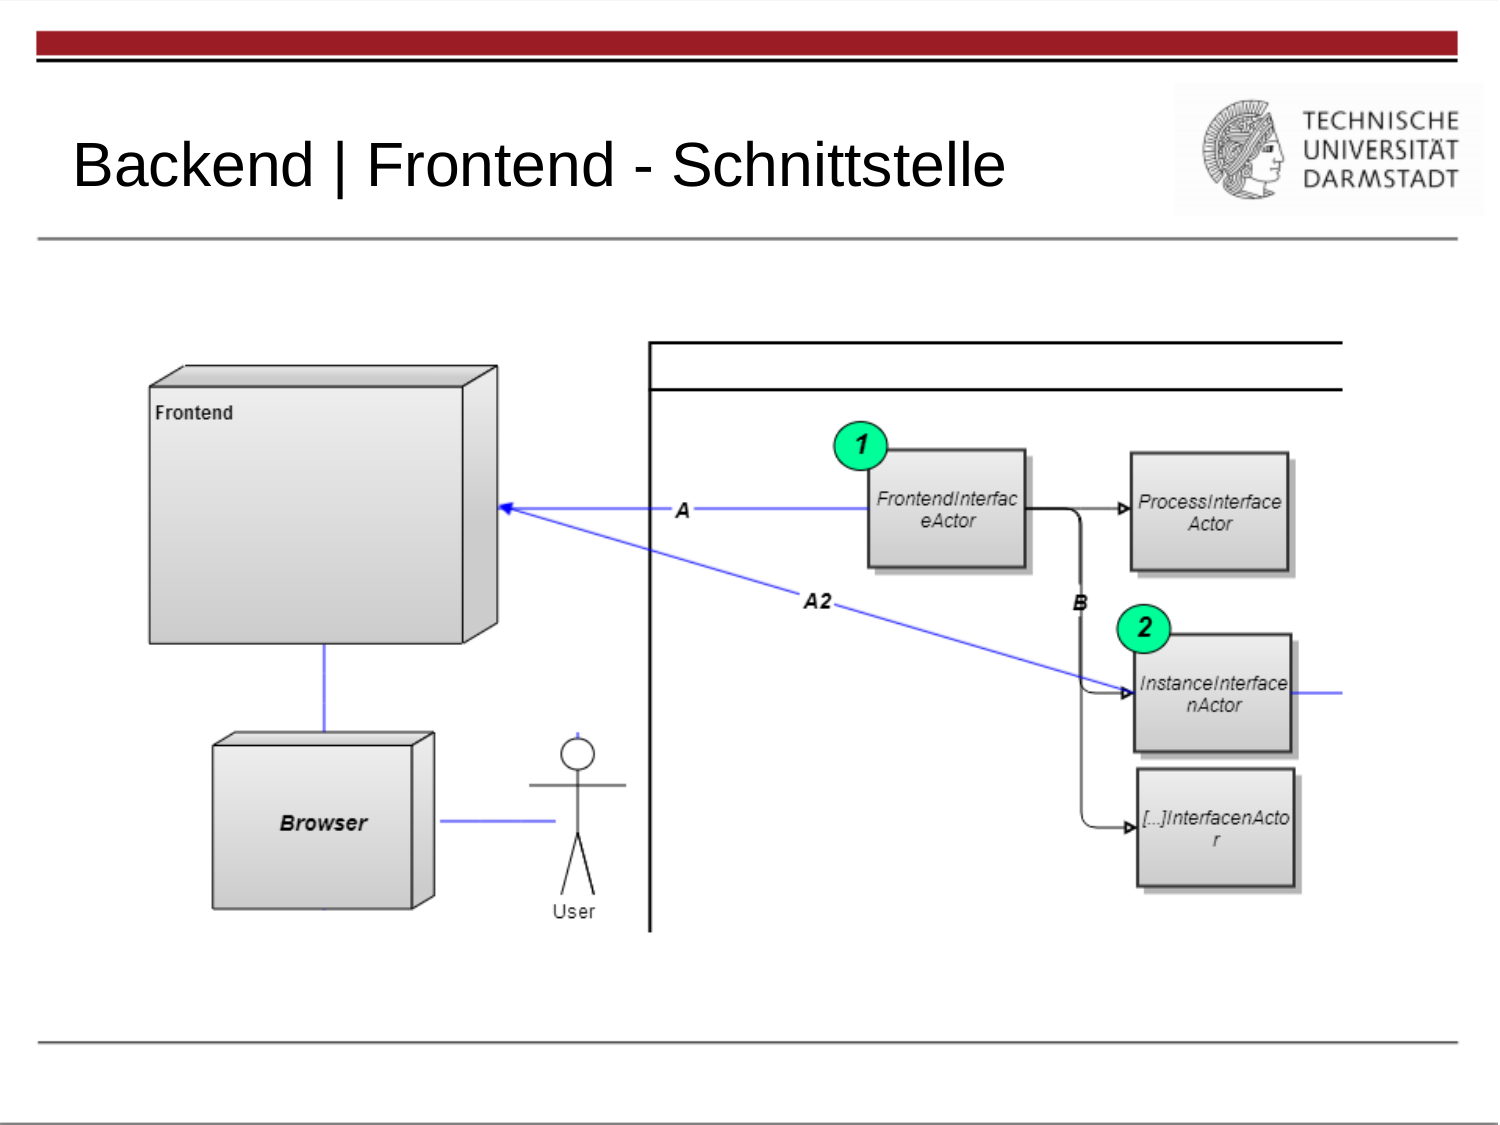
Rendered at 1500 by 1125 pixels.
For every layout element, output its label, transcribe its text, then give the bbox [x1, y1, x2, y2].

text_box Backend | Frontend - Schnittstelle [57, 109, 1131, 213]
text_box [0, 0, 1498, 1125]
